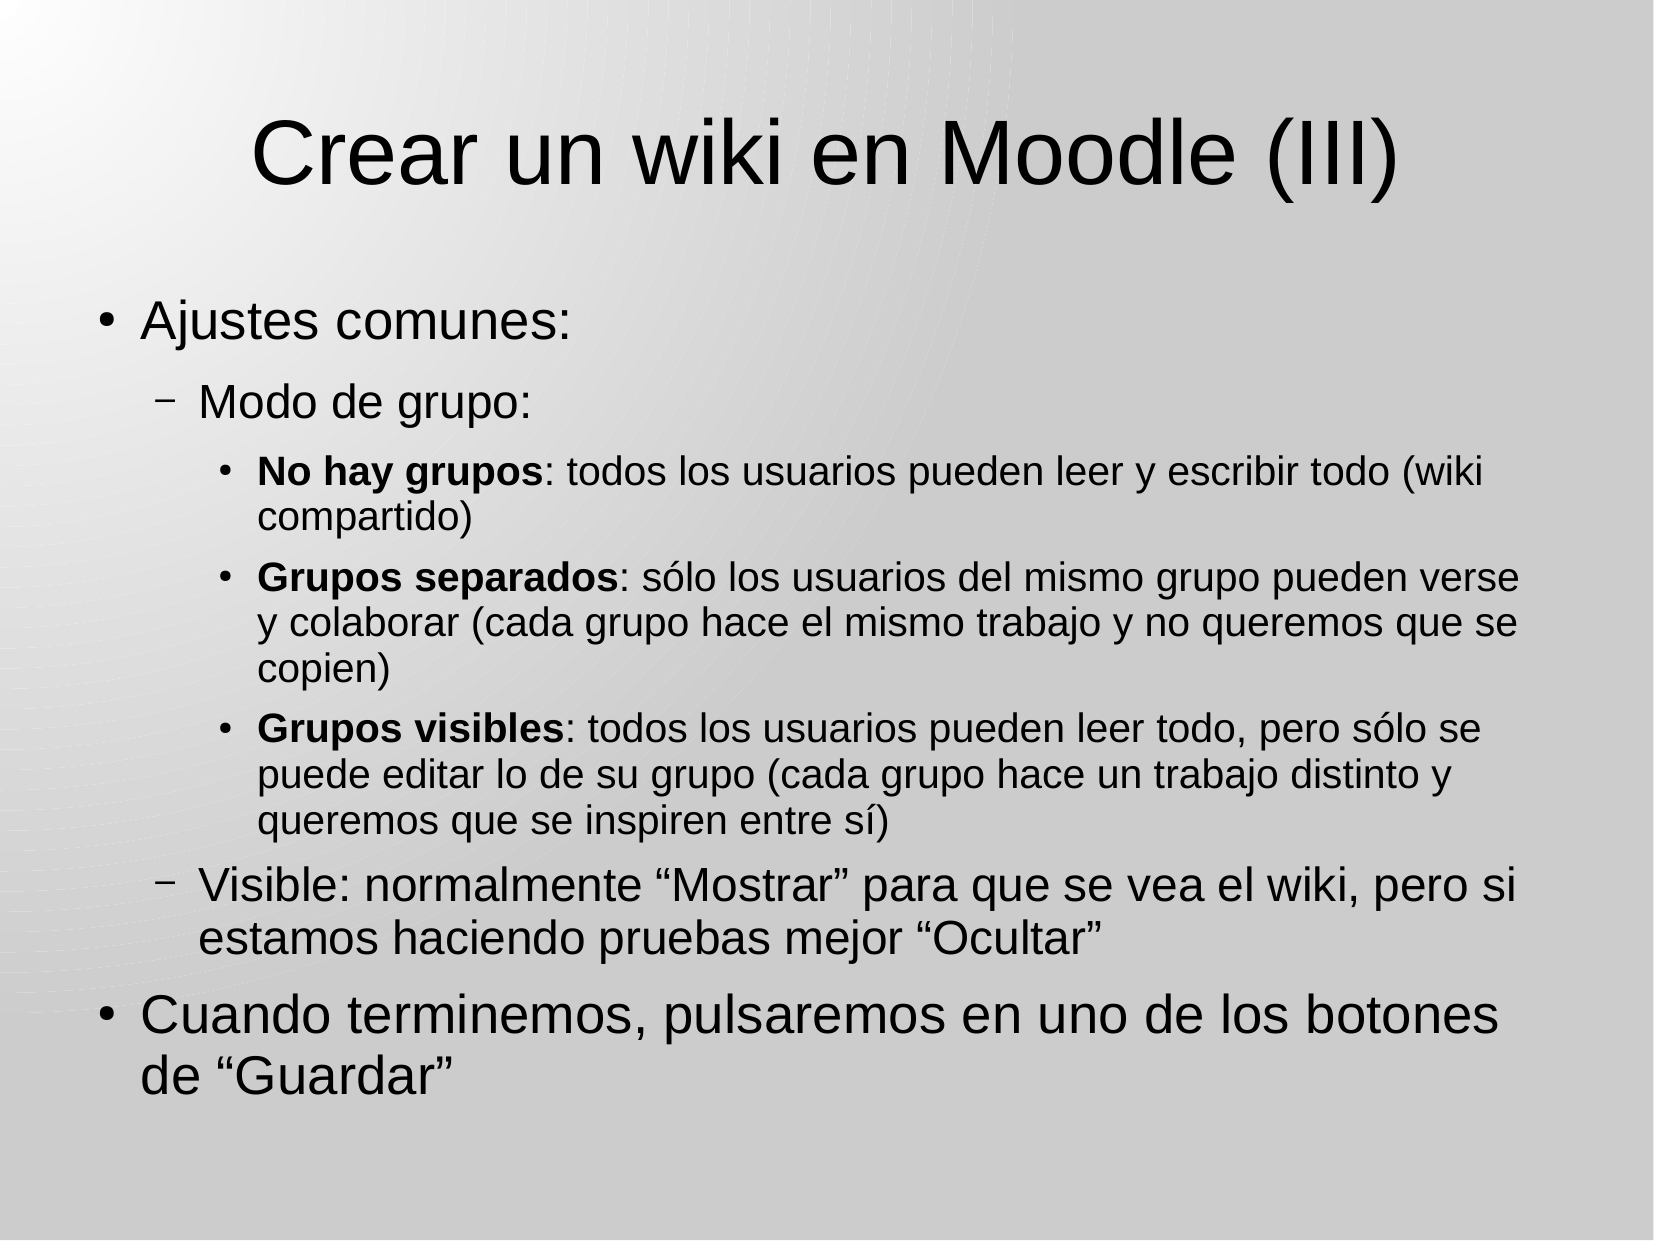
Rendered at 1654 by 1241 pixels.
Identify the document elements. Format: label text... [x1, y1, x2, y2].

list Ajustes comunes: Modo de grupo: No hay grupos: todos los usuarios pueden leer y escribir todo (wiki compartido) Grupos separados: sólo los usuarios del mismo grupo pueden verse y colaborar (cada grupo hace el mismo trabajo y no queremos que se copien) Grupos visibles: todos los usuarios pueden leer todo, pero sólo se puede editar lo de su grupo (cada grupo hace un trabajo distinto y queremos que se inspiren entre sí) Visible: normalmente “Mostrar” para que se vea el wiki, pero si estamos haciendo pruebas mejor “Ocultar” Cuando terminemos, pulsaremos en uno de los botones de “Guardar” [82, 290, 1538, 1109]
title Crear un wiki en Moodle (III) [82, 49, 1571, 257]
